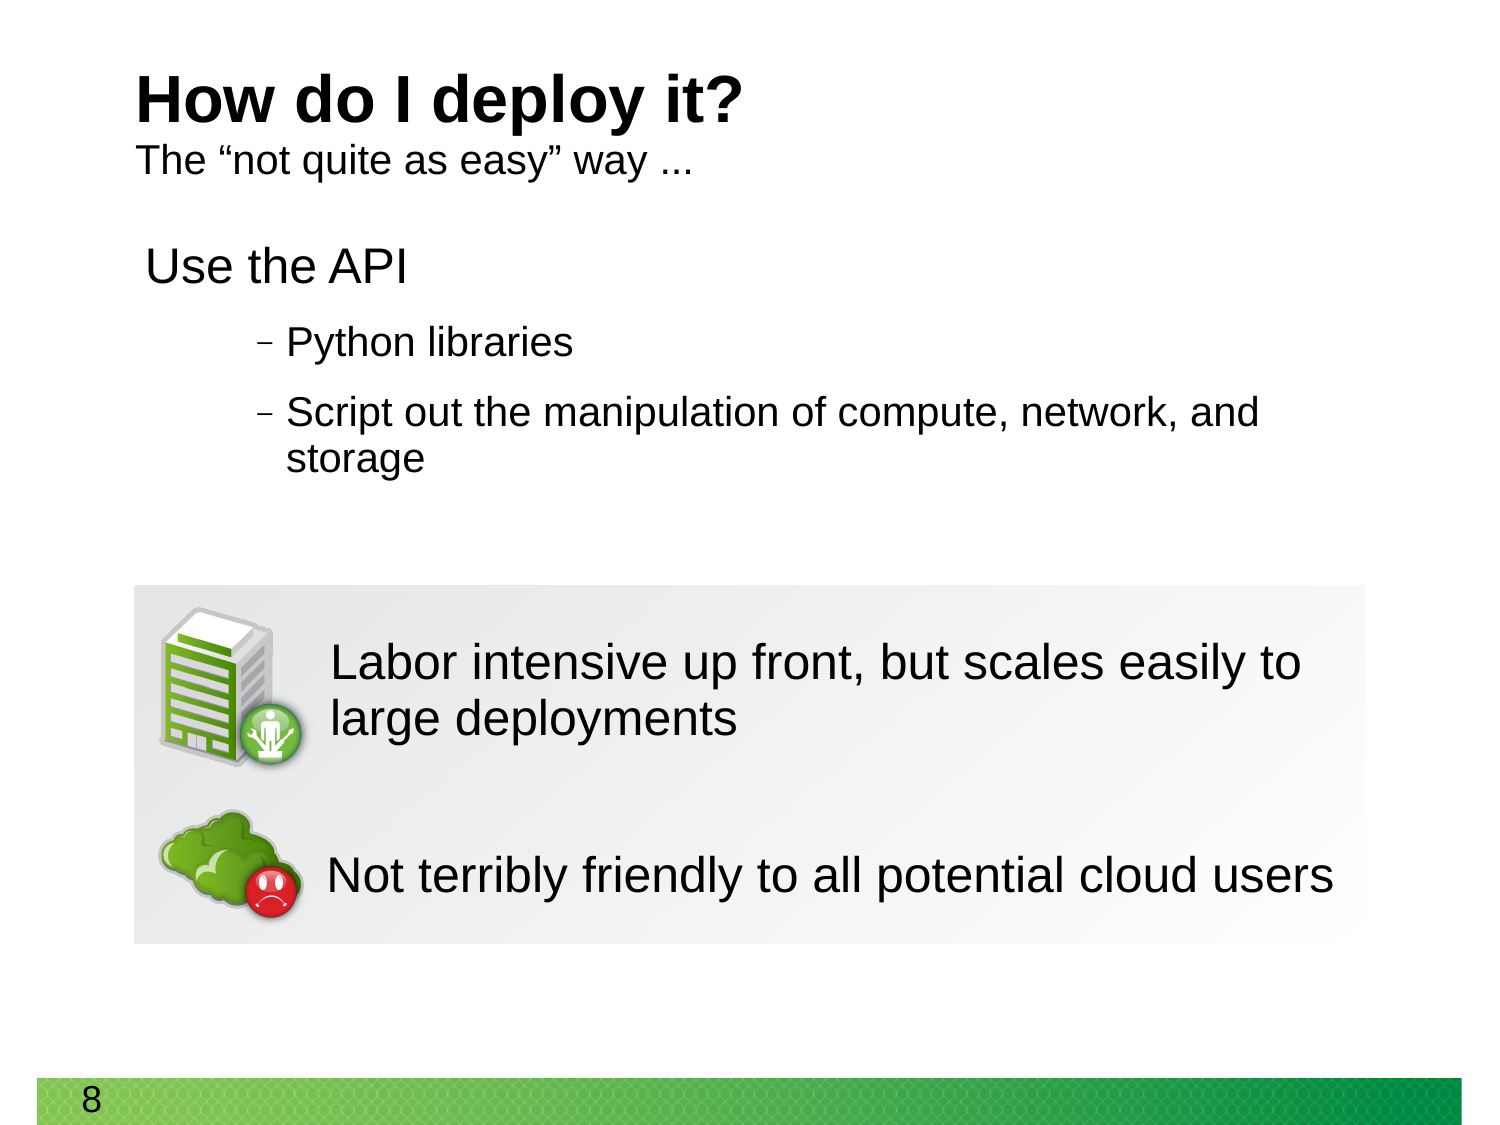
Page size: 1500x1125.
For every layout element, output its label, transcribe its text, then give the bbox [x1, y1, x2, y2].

text_box Labor intensive up front, but scales easily to large deployments [330, 634, 1336, 747]
text_box Not terribly friendly to all potential cloud users [326, 846, 1336, 903]
picture [159, 607, 316, 779]
picture [36, 1078, 1462, 1125]
list Use the API Python libraries Script out the manipulation of compute, network, and storage [144, 238, 1381, 982]
text_box [134, 585, 144, 944]
title How do I deploy it? The “not quite as easy” way ... [135, 41, 1372, 204]
picture [158, 809, 309, 931]
